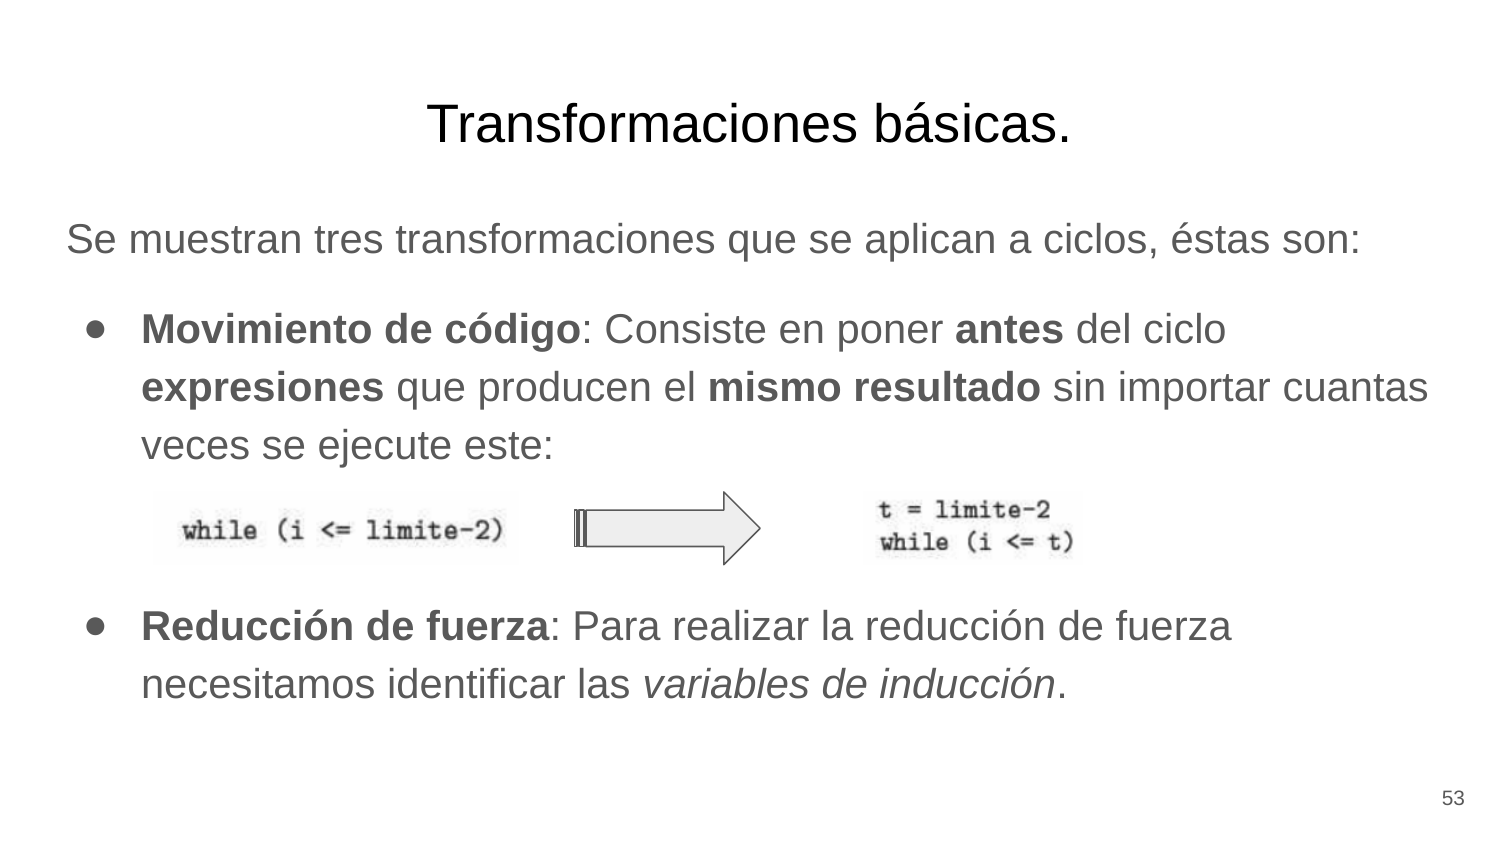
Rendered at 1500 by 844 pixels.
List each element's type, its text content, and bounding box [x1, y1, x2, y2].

list Se muestran tres transformaciones que se aplican a ciclos, éstas son: Movimiento de código: Consiste en poner antes del ciclo expresiones que producen el mismo resultado sin importar cuantas veces se ejecute este: Reducción de fuerza: Para realizar la reducción de fuerza necesitamos identificar las variables de inducción. [51, 189, 1449, 750]
slide_number <number> [1389, 764, 1480, 830]
picture [863, 491, 1083, 565]
text_box [586, 491, 761, 565]
title Transformaciones básicas. [51, 72, 1449, 167]
picture [153, 491, 519, 565]
text_box [579, 510, 584, 547]
